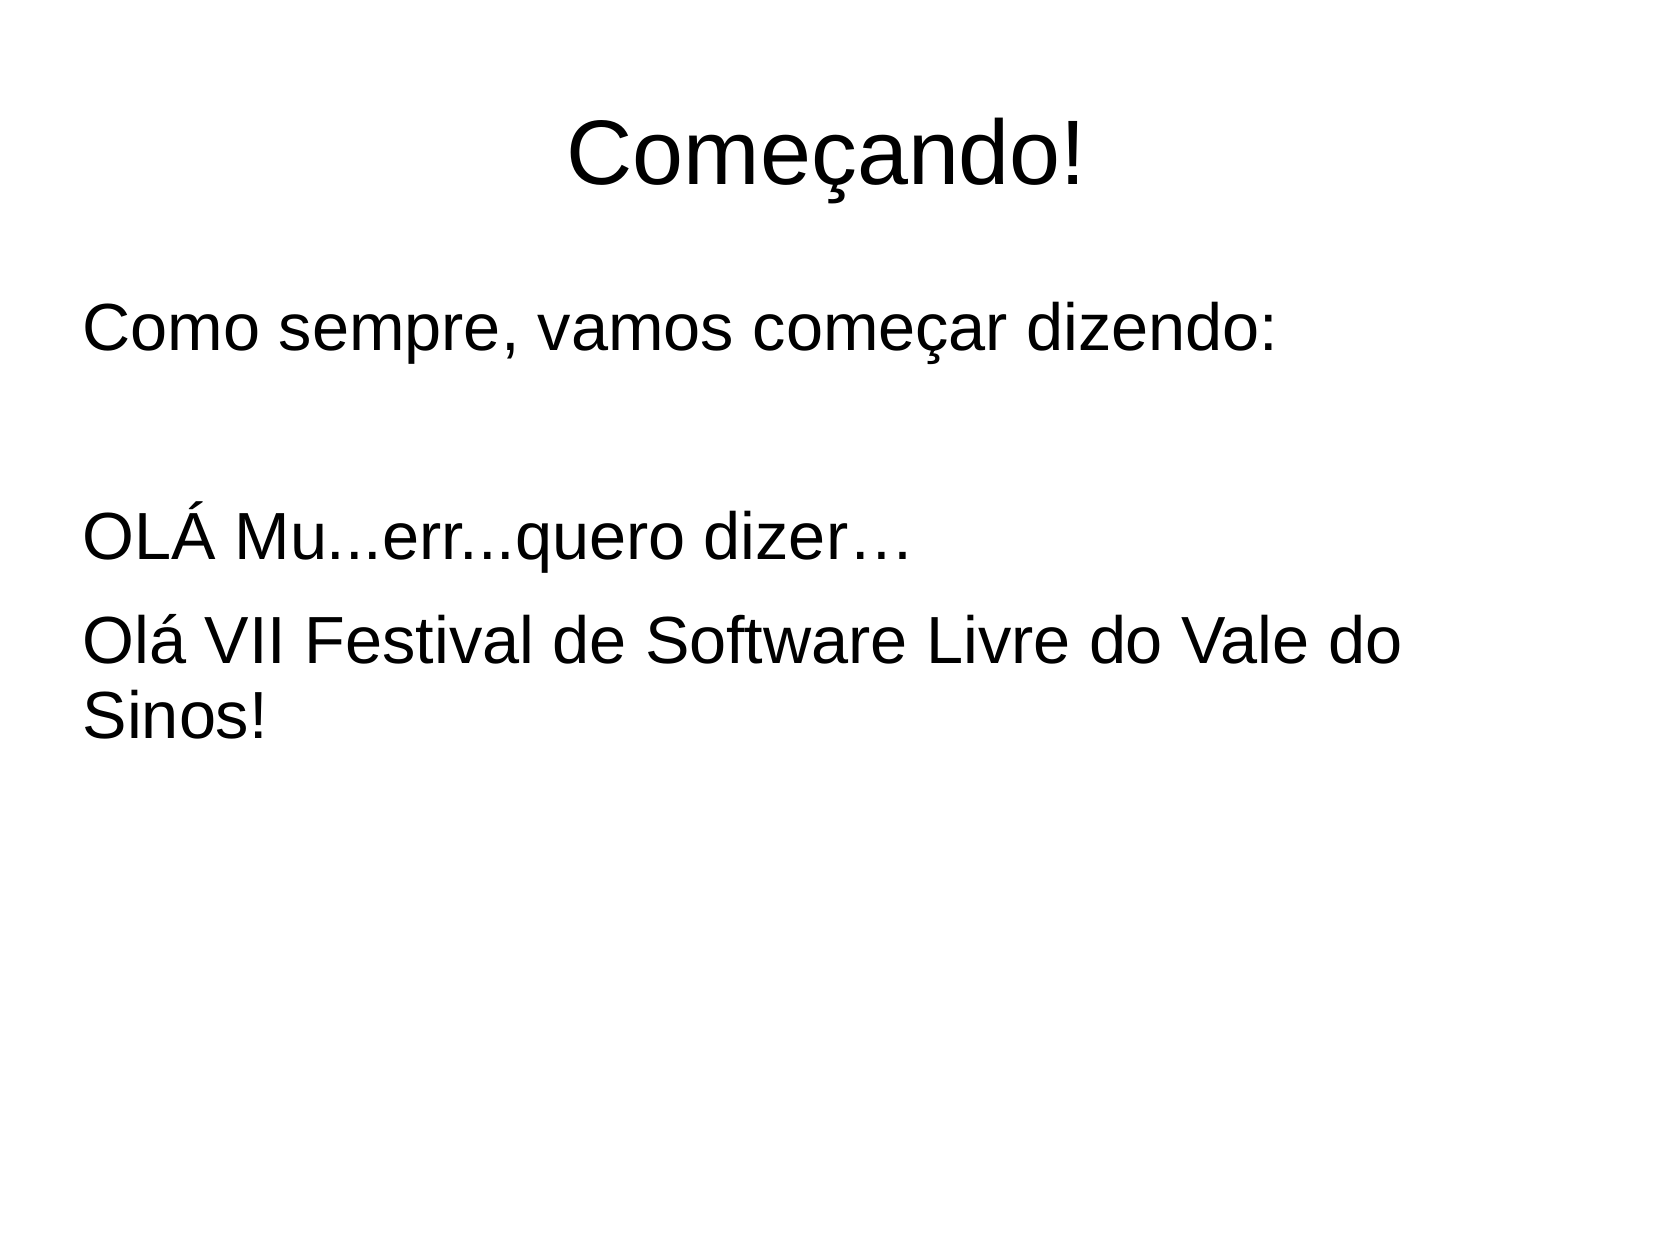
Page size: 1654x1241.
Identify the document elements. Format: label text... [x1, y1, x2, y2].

list Como sempre, vamos começar dizendo: OLÁ Mu...err...quero dizer… Olá VII Festival de Software Livre do Vale do Sinos! [82, 290, 1571, 1010]
title [82, 49, 1571, 257]
